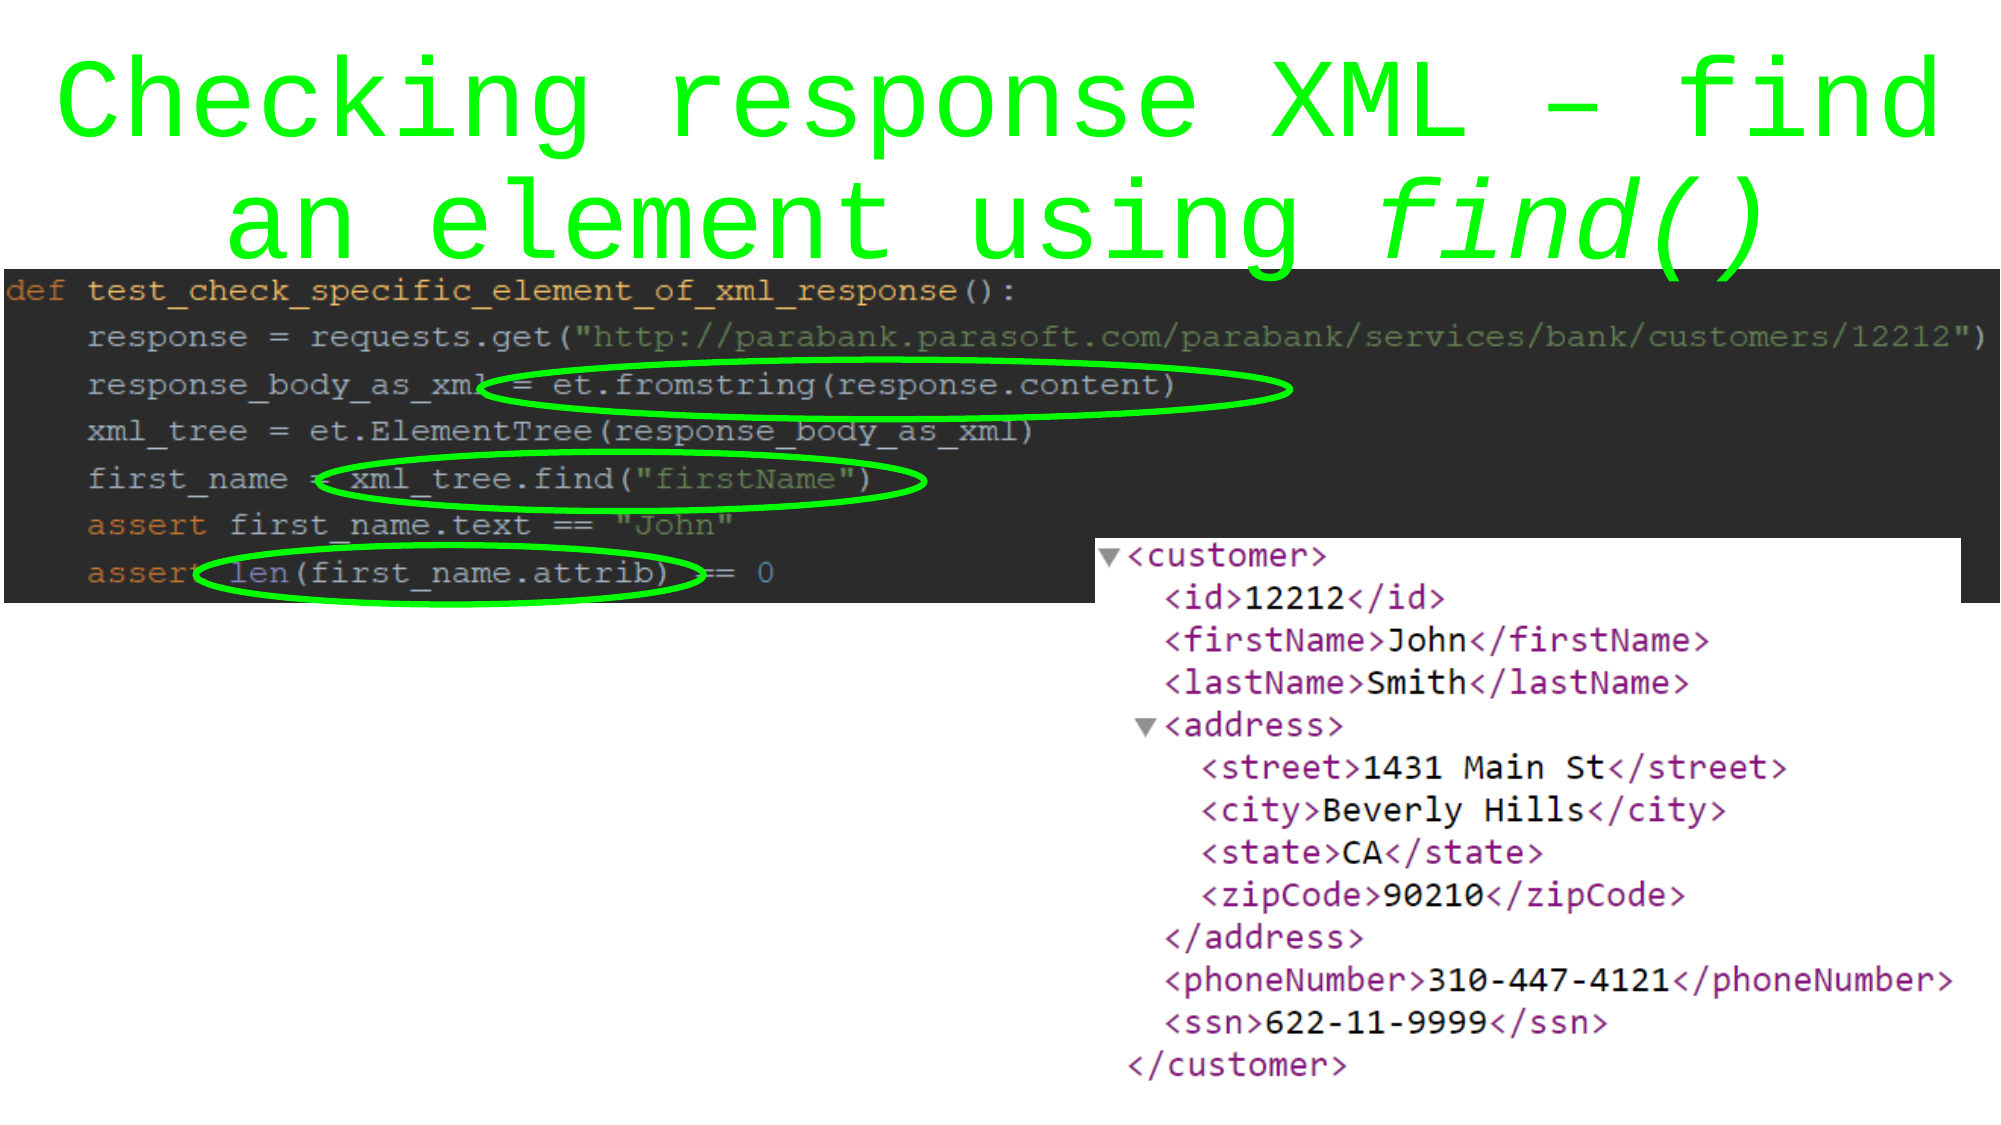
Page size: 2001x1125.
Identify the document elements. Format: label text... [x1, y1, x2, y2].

picture [4, 269, 2000, 1093]
picture [1260, 269, 1280, 274]
picture [200, 549, 699, 601]
title Checking response XML – find an element using find() [0, 32, 2000, 228]
